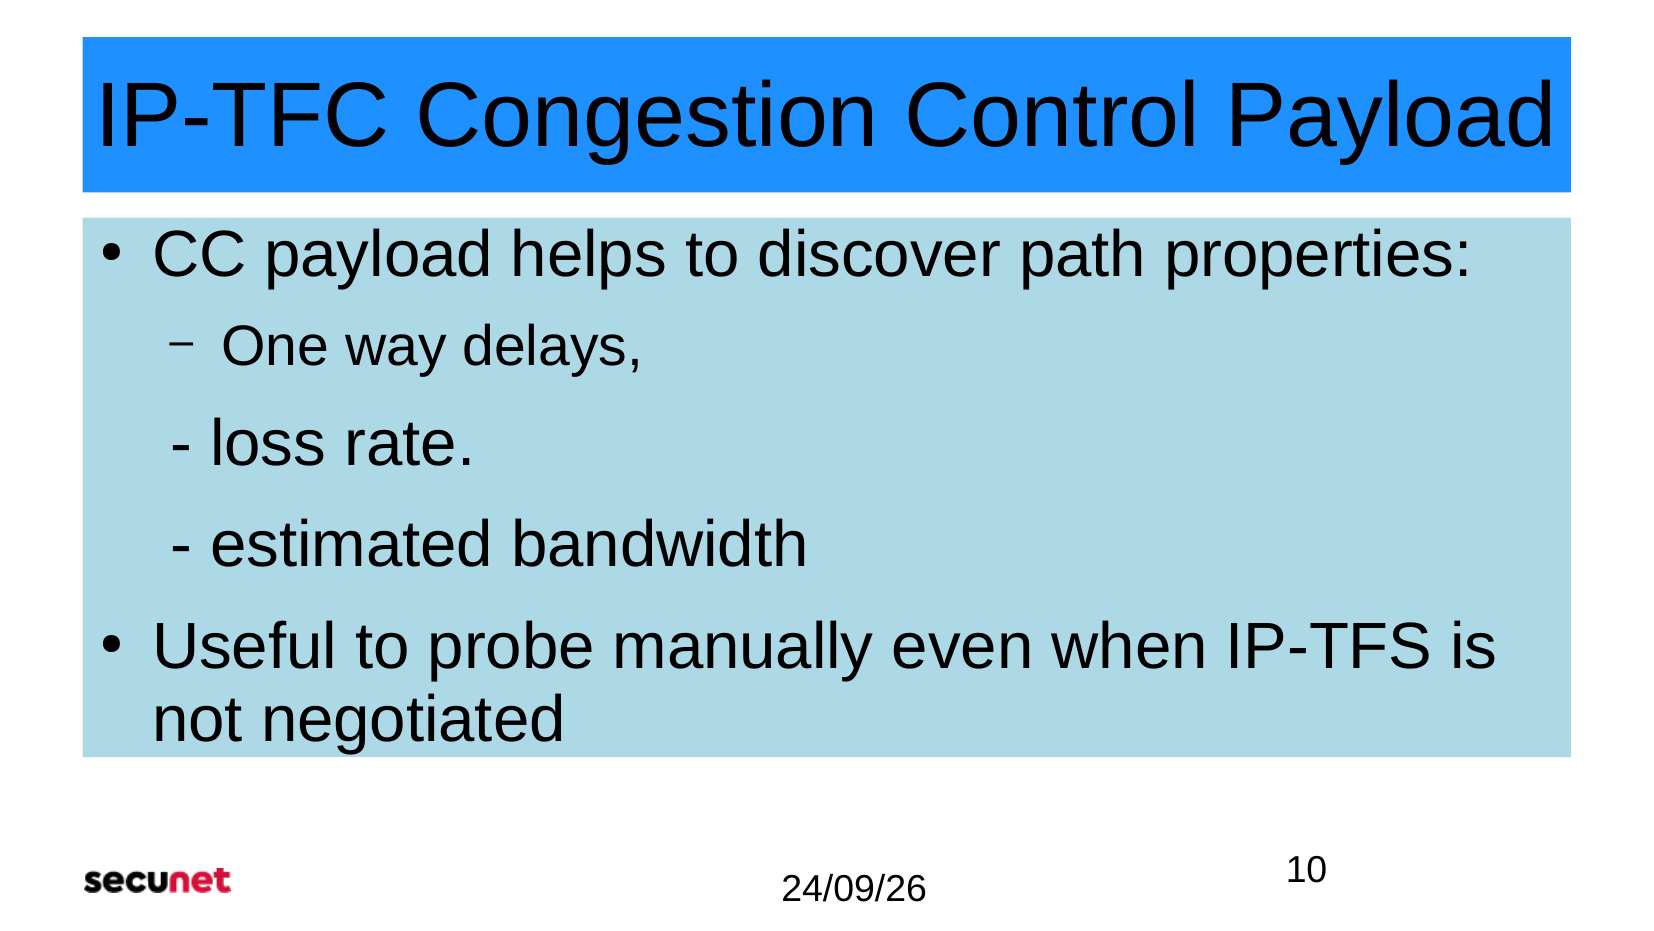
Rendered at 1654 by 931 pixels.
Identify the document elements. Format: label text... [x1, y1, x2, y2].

list CC payload helps to discover path properties: One way delays, - loss rate. - estimated bandwidth Useful to probe manually even when IP-TFS is not negotiated [82, 217, 1571, 758]
picture [84, 868, 231, 893]
title IP-TFC Congestion Control Payload [82, 37, 1571, 193]
